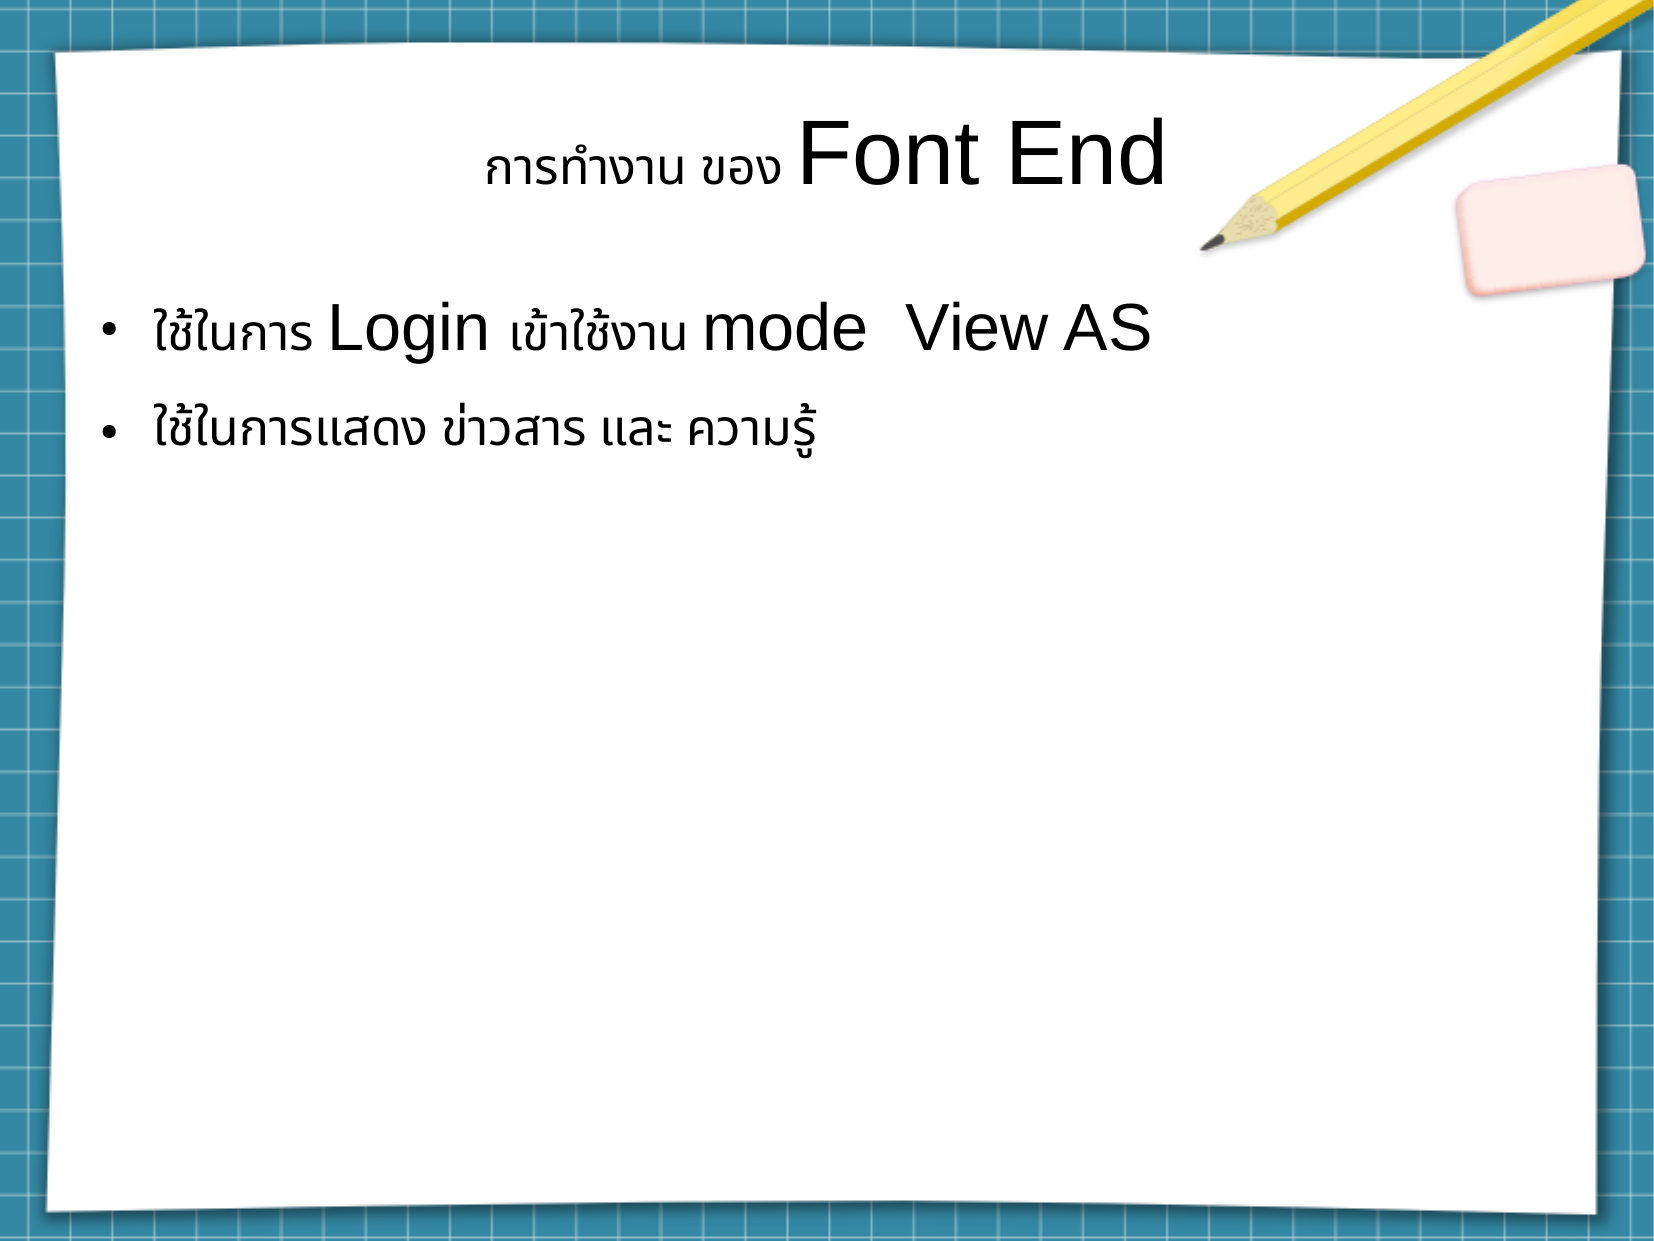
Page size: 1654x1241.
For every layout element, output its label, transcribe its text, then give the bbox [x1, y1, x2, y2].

title การทำงาน ของ Font End [82, 49, 1571, 257]
list ใช้ในการ Login เข้าใช้งาน mode View AS ใช้ในการแสดง ข่าวสาร และ ความรู้ [82, 290, 1571, 1010]
picture [0, 0, 1654, 1241]
